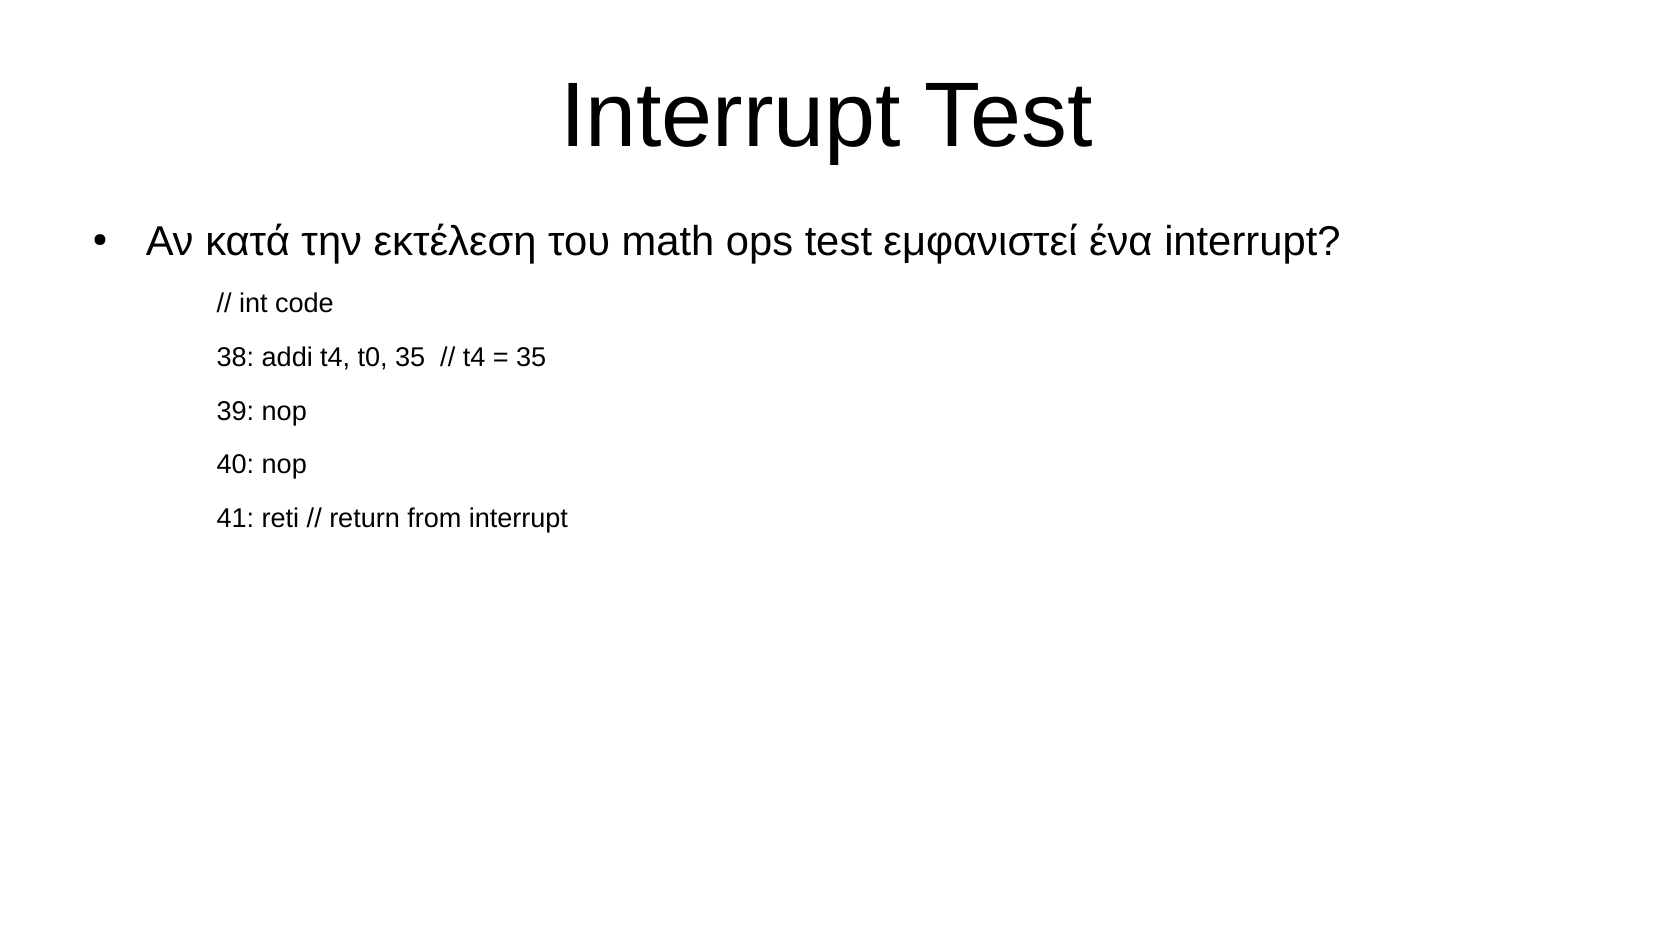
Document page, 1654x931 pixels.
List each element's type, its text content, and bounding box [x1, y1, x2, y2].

list Αν κατά την εκτέλεση του math ops test εμφανιστεί ένα interrupt? // int code 38: addi t4, t0, 35 // t4 = 35 39: nop 40: nop 41: reti // return from interrupt [75, 217, 1571, 901]
title Interrupt Test [82, 37, 1571, 193]
